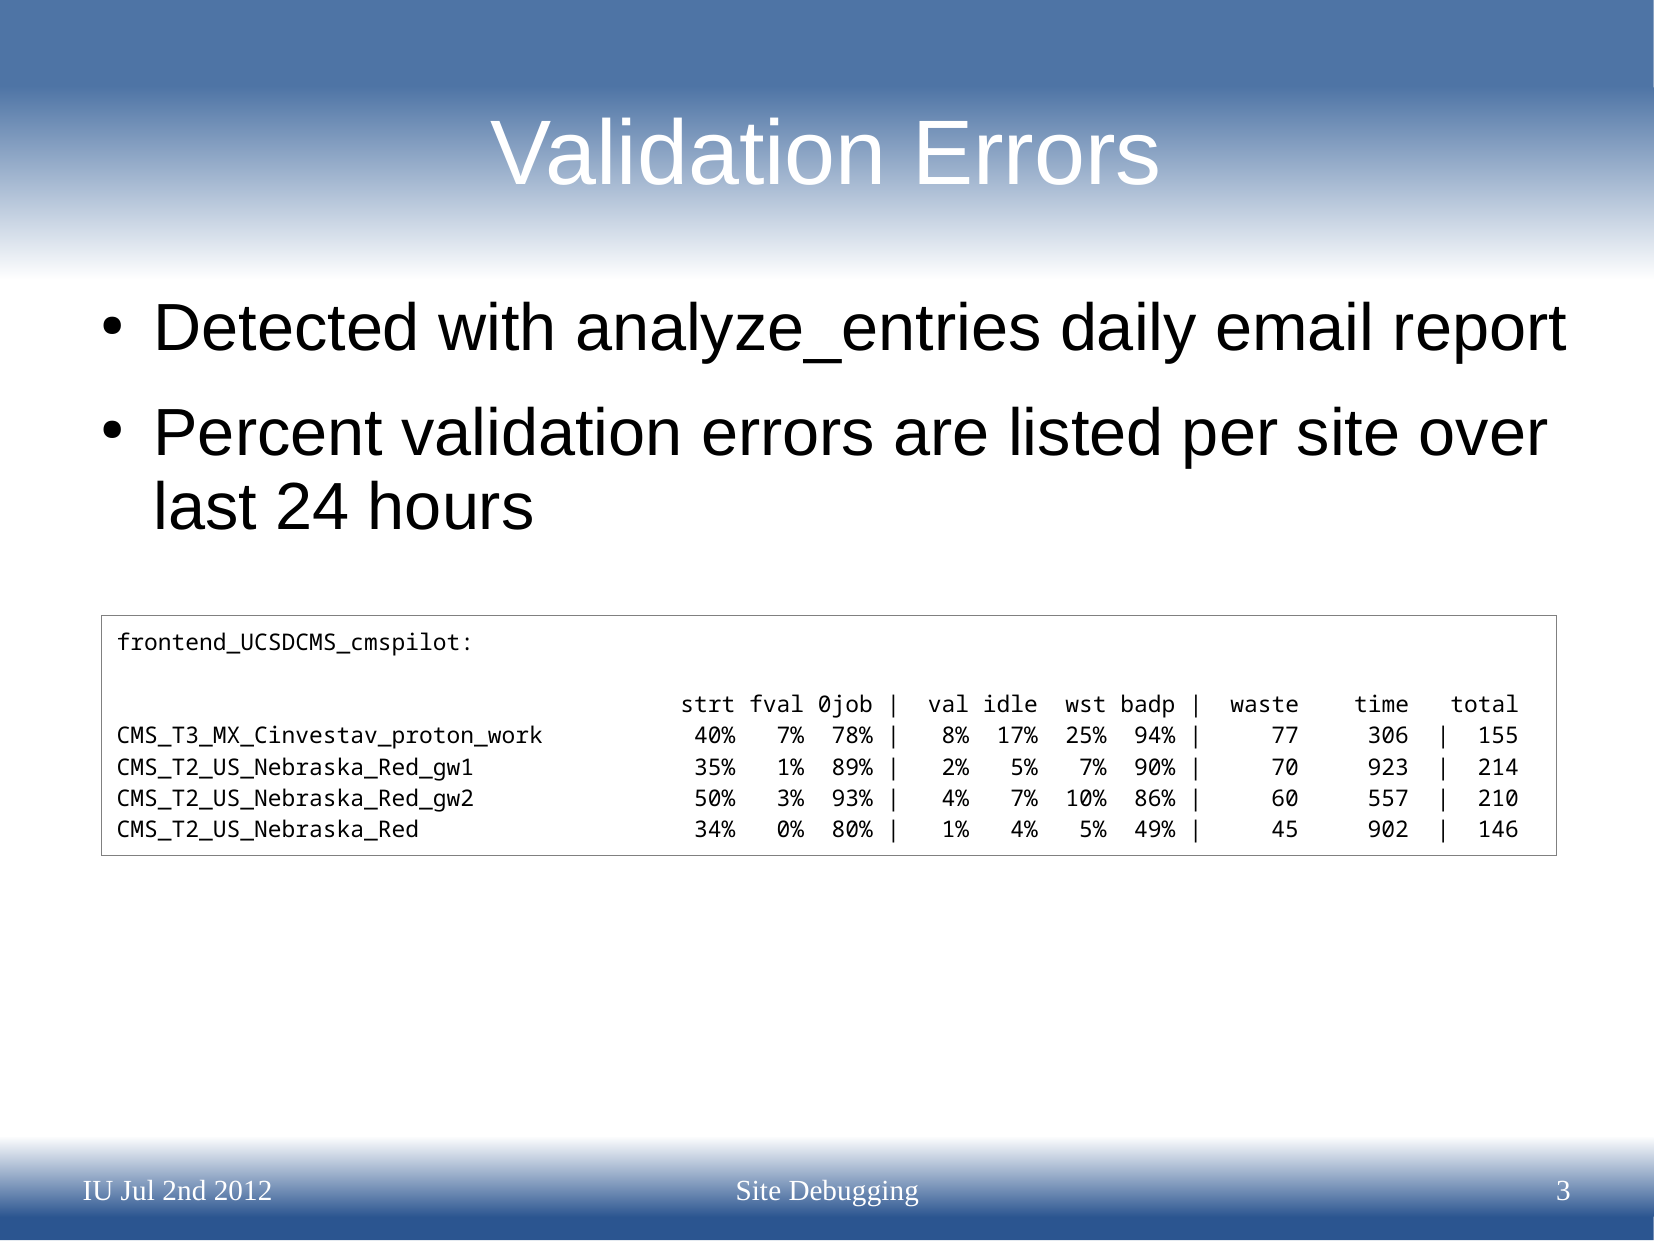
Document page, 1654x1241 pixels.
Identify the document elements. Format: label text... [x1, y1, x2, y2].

title Validation Errors [82, 49, 1571, 257]
text_box frontend_UCSDCMS_cmspilot: strt fval 0job | val idle wst badp | waste time total CMS_T3_MX_Cinvestav_proton_work 40% 7% 78% | 8% 17% 25% 94% | 77 306 | 155 CMS_T2_US_Nebraska_Red_gw1 35% 1% 89% | 2% 5% 7% 90% | 70 923 | 214 CMS_T2_US_Nebraska_Red_gw2 50% 3% 93% | 4% 7% 10% 86% | 60 557 | 210 CMS_T2_US_Nebraska_Red 34% 0% 80% | 1% 4% 5% 49% | 45 902 | 146 [101, 615, 1557, 856]
list Detected with analyze_entries daily email report Percent validation errors are listed per site over last 24 hours [82, 290, 1571, 556]
